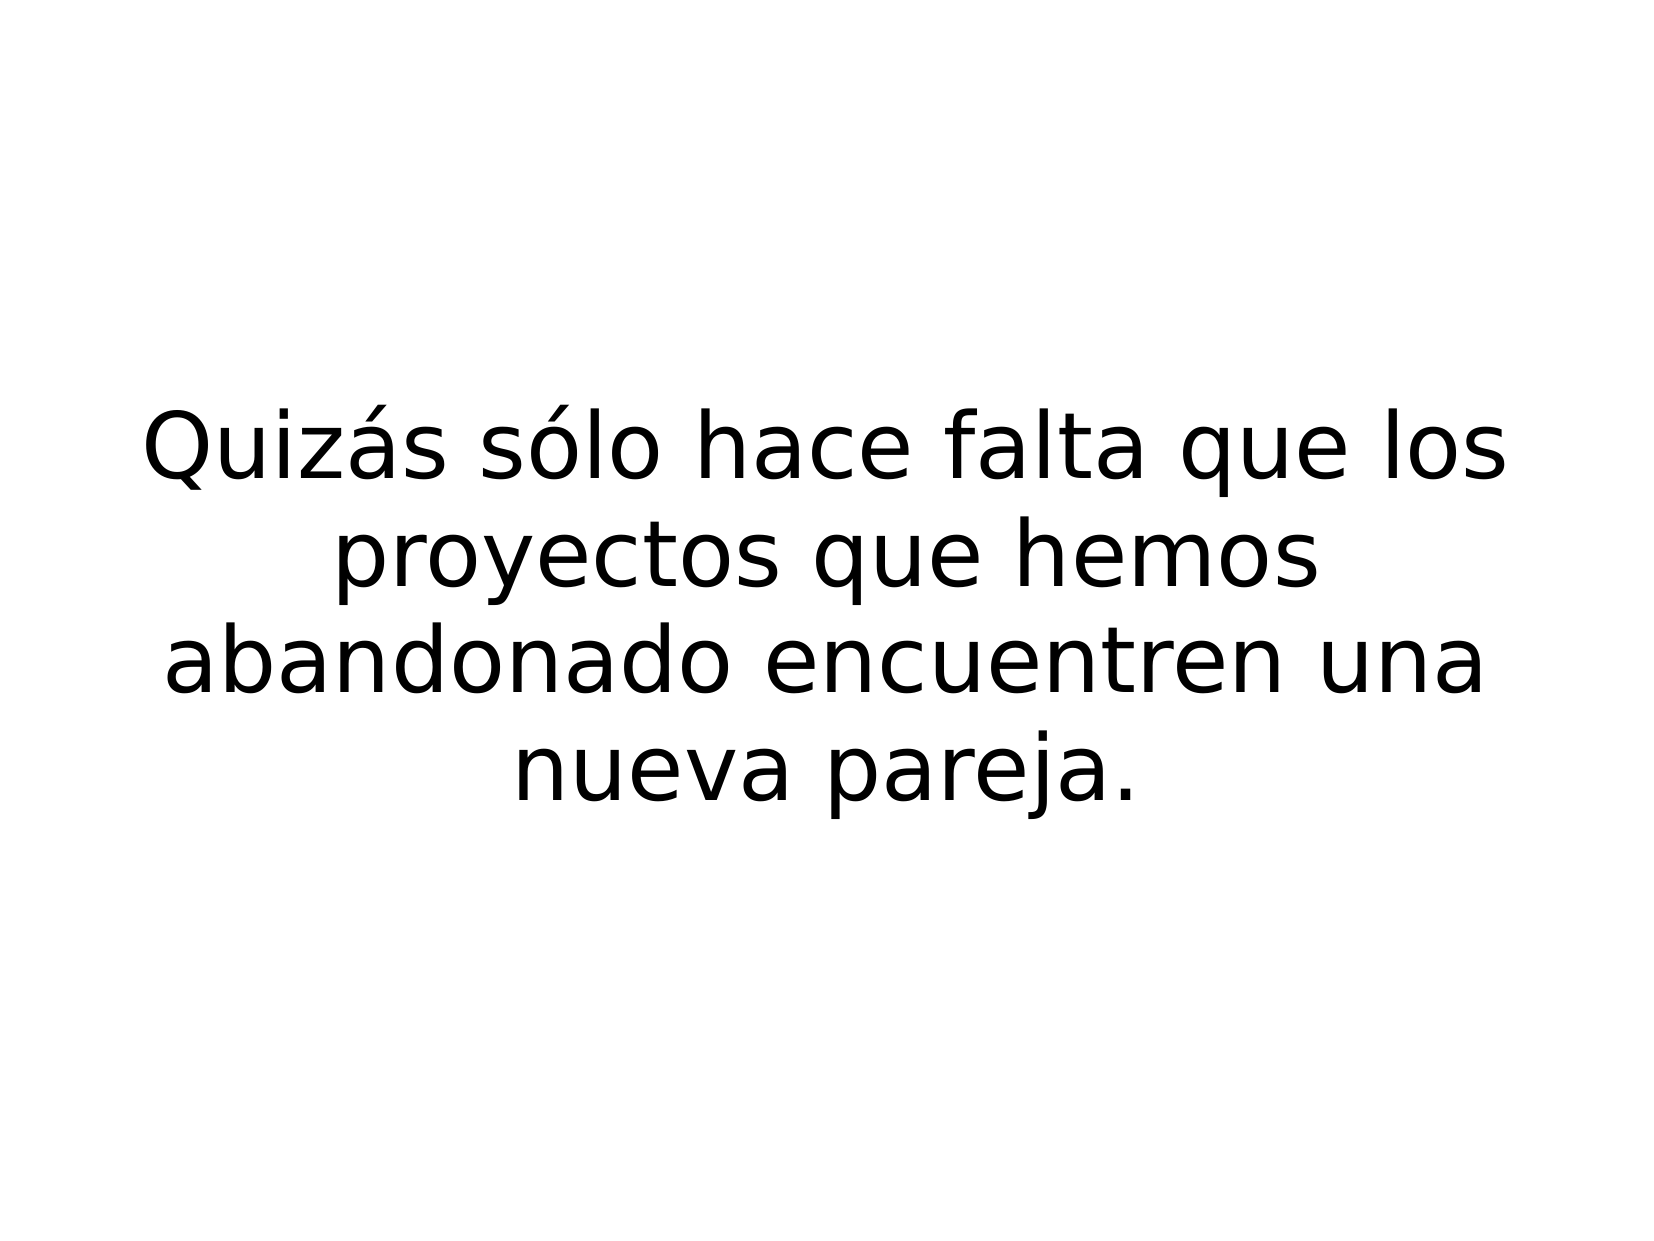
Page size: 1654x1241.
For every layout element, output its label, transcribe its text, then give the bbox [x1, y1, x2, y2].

title Quizás sólo hace falta que los proyectos que hemos abandonado encuentren una nueva pareja. [82, 393, 1571, 822]
